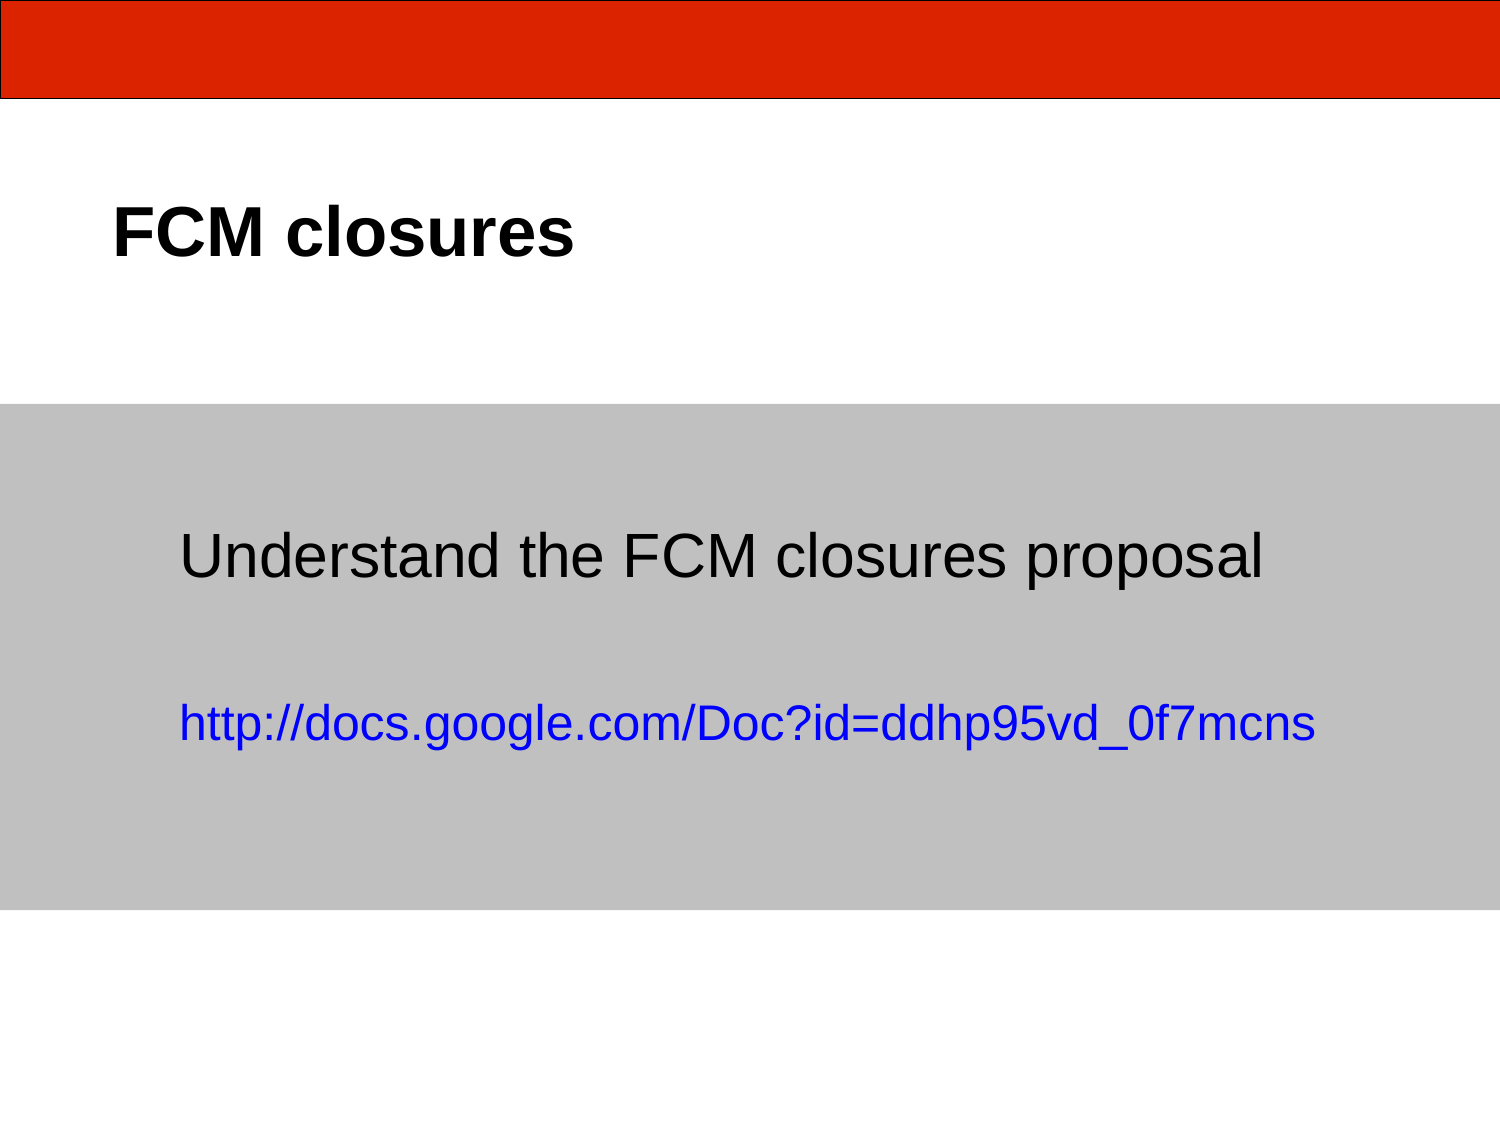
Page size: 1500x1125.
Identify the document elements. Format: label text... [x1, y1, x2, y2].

text_box [0, 403, 1500, 911]
text_box Understand the FCM closures proposal http://docs.google.com/Doc?id=ddhp95vd_0f7mcns [16, 453, 1480, 820]
title FCM closures [112, 120, 1417, 271]
